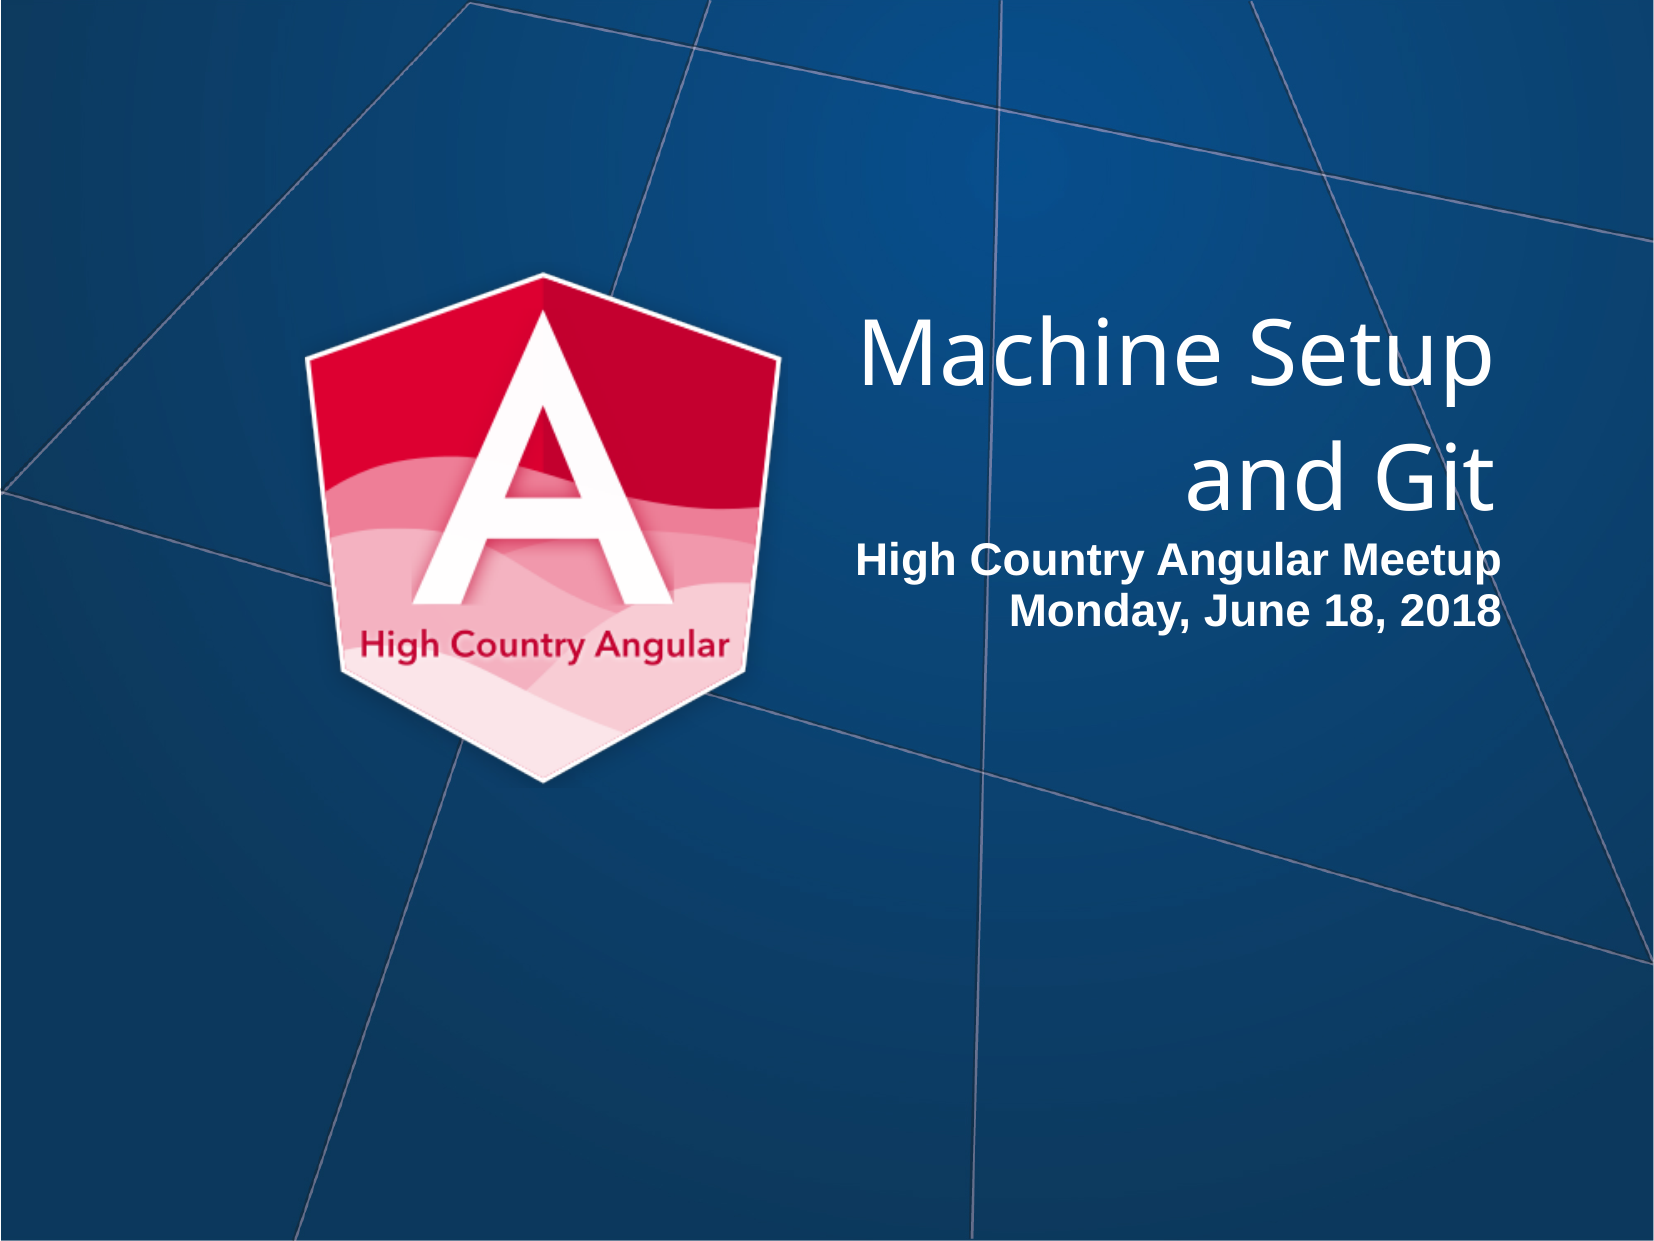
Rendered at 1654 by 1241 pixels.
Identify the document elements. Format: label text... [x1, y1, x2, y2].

subtitle High Country Angular Meetup Monday, June 18, 2018 [811, 528, 1503, 642]
title Machine Setup and Git [788, 302, 1497, 523]
picture [0, 0, 1654, 1241]
